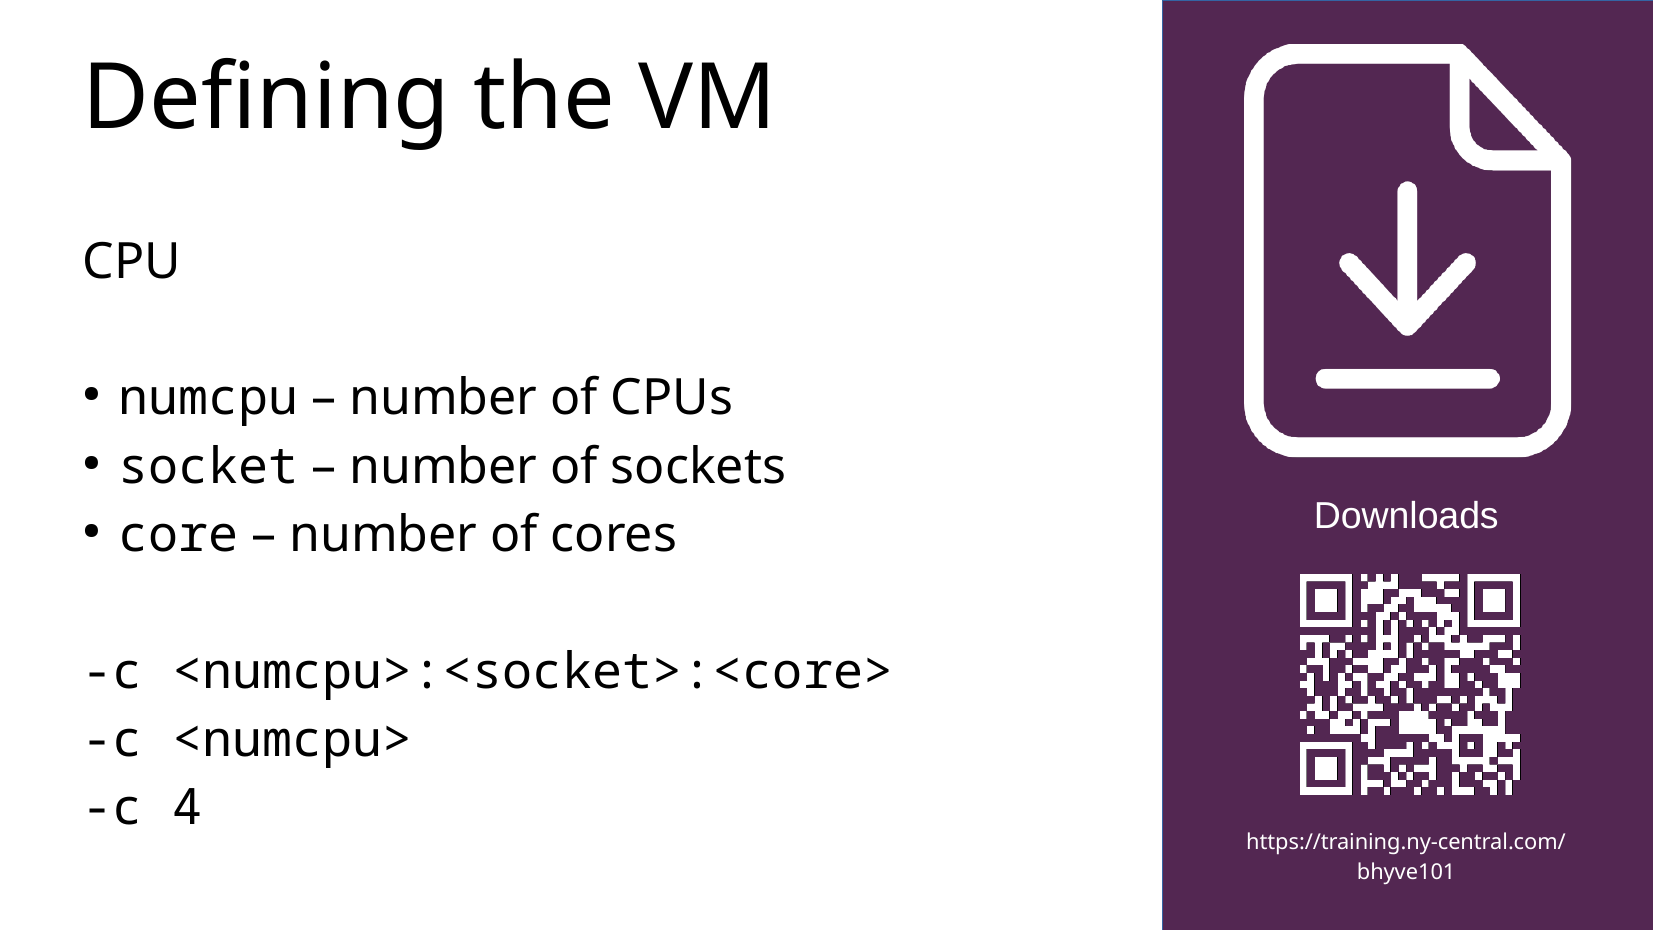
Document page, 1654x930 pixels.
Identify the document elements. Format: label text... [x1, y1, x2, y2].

picture [1268, 543, 1550, 826]
text_box https://training.ny-central.com/bhyve101 [1200, 819, 1613, 930]
picture [1200, 44, 1613, 458]
subtitle CPU numcpu – number of CPUs socket – number of sockets core – number of cores -c <numcpu>:<socket>:<core> -c <numcpu> -c 4 [82, 224, 1126, 825]
title Defining the VM [82, 37, 1571, 150]
text_box Downloads [1237, 487, 1576, 638]
text_box [1162, 0, 1653, 930]
